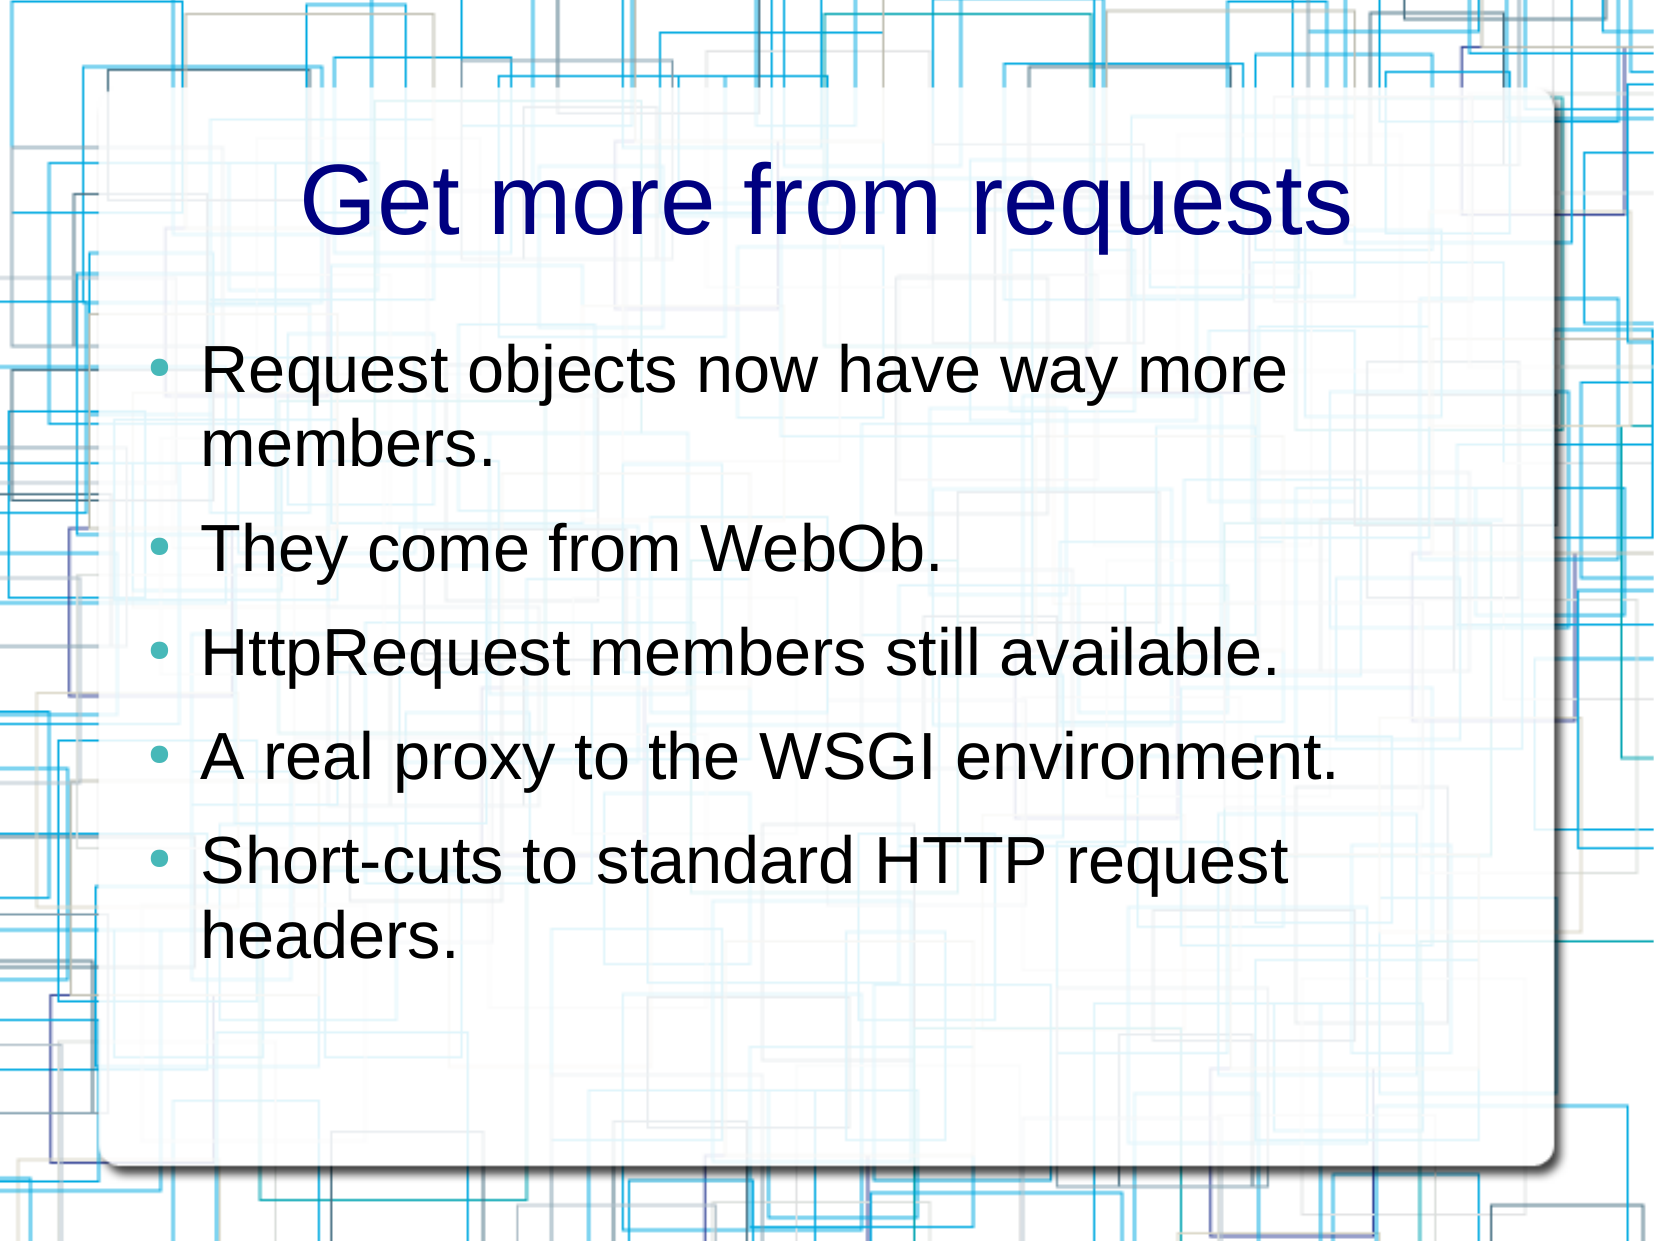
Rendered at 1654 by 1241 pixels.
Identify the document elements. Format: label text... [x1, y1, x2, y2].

title Get more from requests [118, 104, 1536, 297]
list Request objects now have way more members. They come from WebOb. HttpRequest members still available. A real proxy to the WSGI environment. Short-cuts to standard HTTP request headers. [129, 331, 1524, 1136]
picture [0, 0, 1654, 1241]
